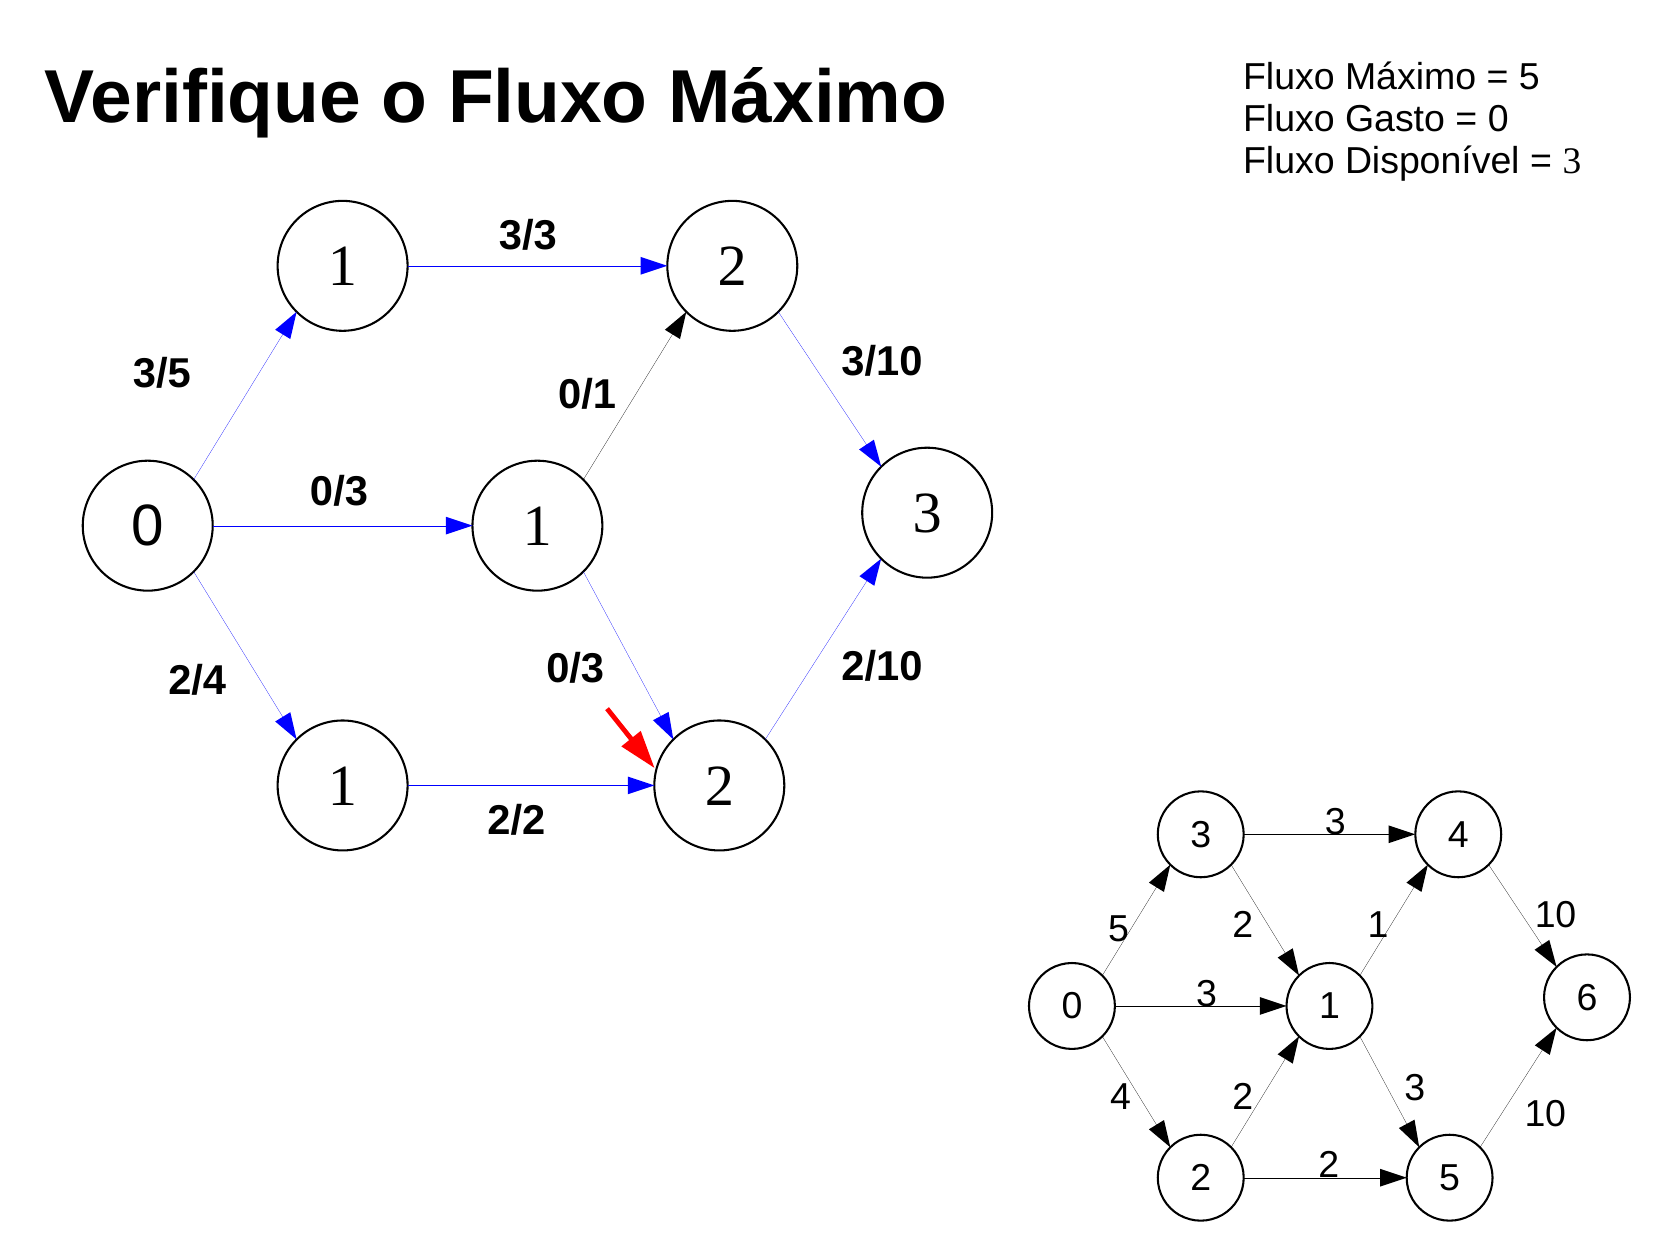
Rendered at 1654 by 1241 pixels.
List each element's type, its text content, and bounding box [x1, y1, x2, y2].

text_box 2 [654, 720, 785, 851]
text_box 0 [82, 460, 213, 591]
text_box 2 [1217, 1067, 1255, 1125]
text_box Verifique o Fluxo Máximo [29, 47, 963, 147]
text_box 3 [1389, 1059, 1427, 1116]
text_box 1 [472, 460, 603, 591]
text_box 3 [1181, 964, 1218, 1022]
text_box 6 [1582, 996, 1592, 1008]
text_box 3 [862, 447, 993, 578]
text_box 4 [1415, 791, 1502, 878]
text_box 6 [1544, 955, 1630, 1041]
text_box 1 [1352, 895, 1390, 953]
text_box 1 [277, 200, 408, 331]
text_box 3/5 [118, 342, 225, 404]
text_box 2/4 [153, 649, 260, 711]
text_box 0/1 [543, 363, 650, 426]
text_box 2 [1157, 1134, 1244, 1221]
text_box 0/3 [531, 637, 638, 700]
text_box 3/10 [826, 330, 957, 393]
text_box 2/2 [472, 789, 579, 851]
text_box Fluxo Máximo = 5 Fluxo Gasto = 0 Fluxo Disponível = 3 [1228, 48, 1597, 189]
text_box 2 [667, 200, 798, 331]
text_box 10 [1509, 1084, 1596, 1142]
text_box 1 [1286, 963, 1373, 1049]
text_box 1 [277, 720, 408, 851]
text_box 3/3 [484, 204, 591, 266]
text_box 10 [1520, 885, 1595, 985]
text_box 0 [1028, 963, 1115, 1049]
text_box 4 [1095, 1067, 1132, 1125]
text_box 3 [1157, 791, 1244, 878]
text_box 2 [1303, 1136, 1341, 1194]
text_box 2/10 [826, 635, 957, 697]
text_box 5 [1406, 1134, 1493, 1221]
text_box 2 [1217, 895, 1255, 953]
text_box 3 [1310, 792, 1347, 850]
text_box 5 [1093, 900, 1131, 958]
text_box 0/3 [295, 460, 402, 522]
